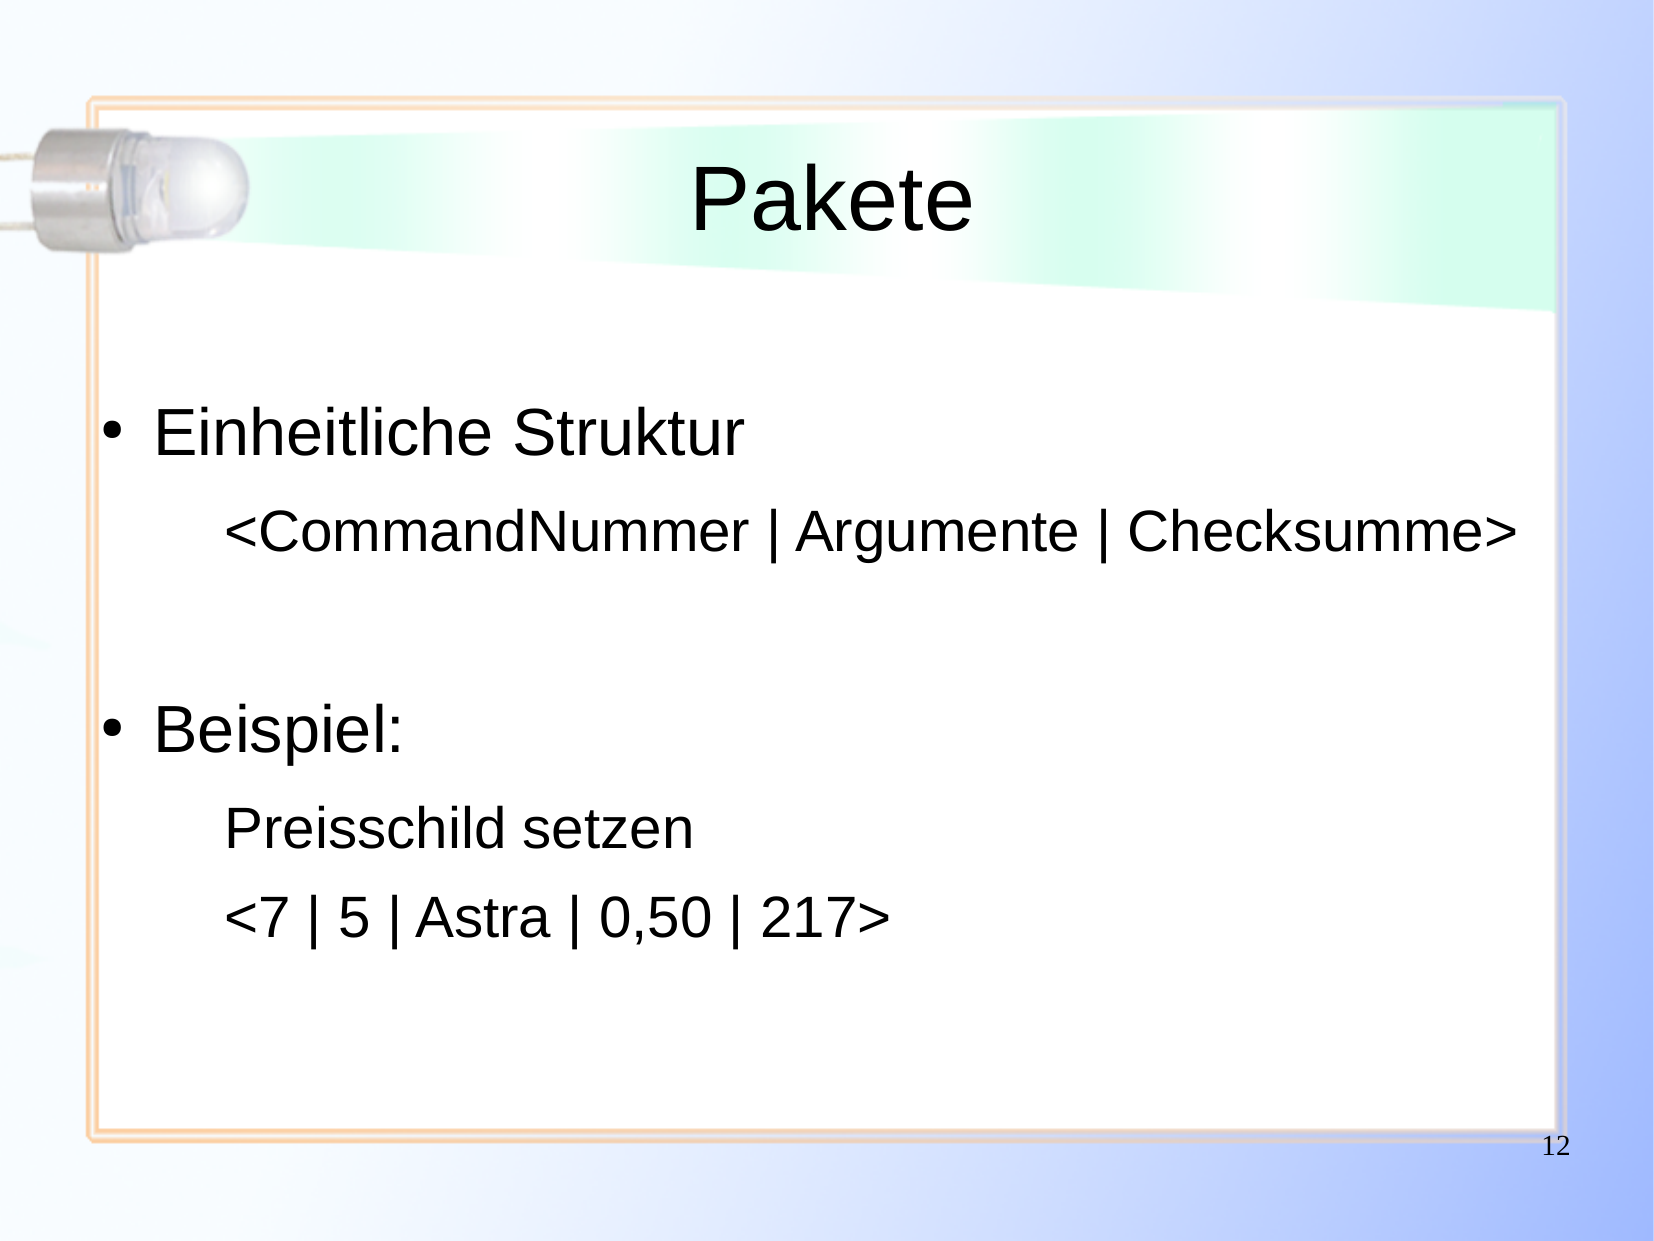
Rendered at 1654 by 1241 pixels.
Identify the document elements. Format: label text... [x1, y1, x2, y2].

list Einheitliche Struktur <CommandNummer | Argumente | Checksumme> Beispiel: Preisschild setzen <7 | 5 | Astra | 0,50 | 217> [82, 290, 1571, 1094]
title Pakete [88, 102, 1577, 296]
picture [0, 0, 1654, 1241]
